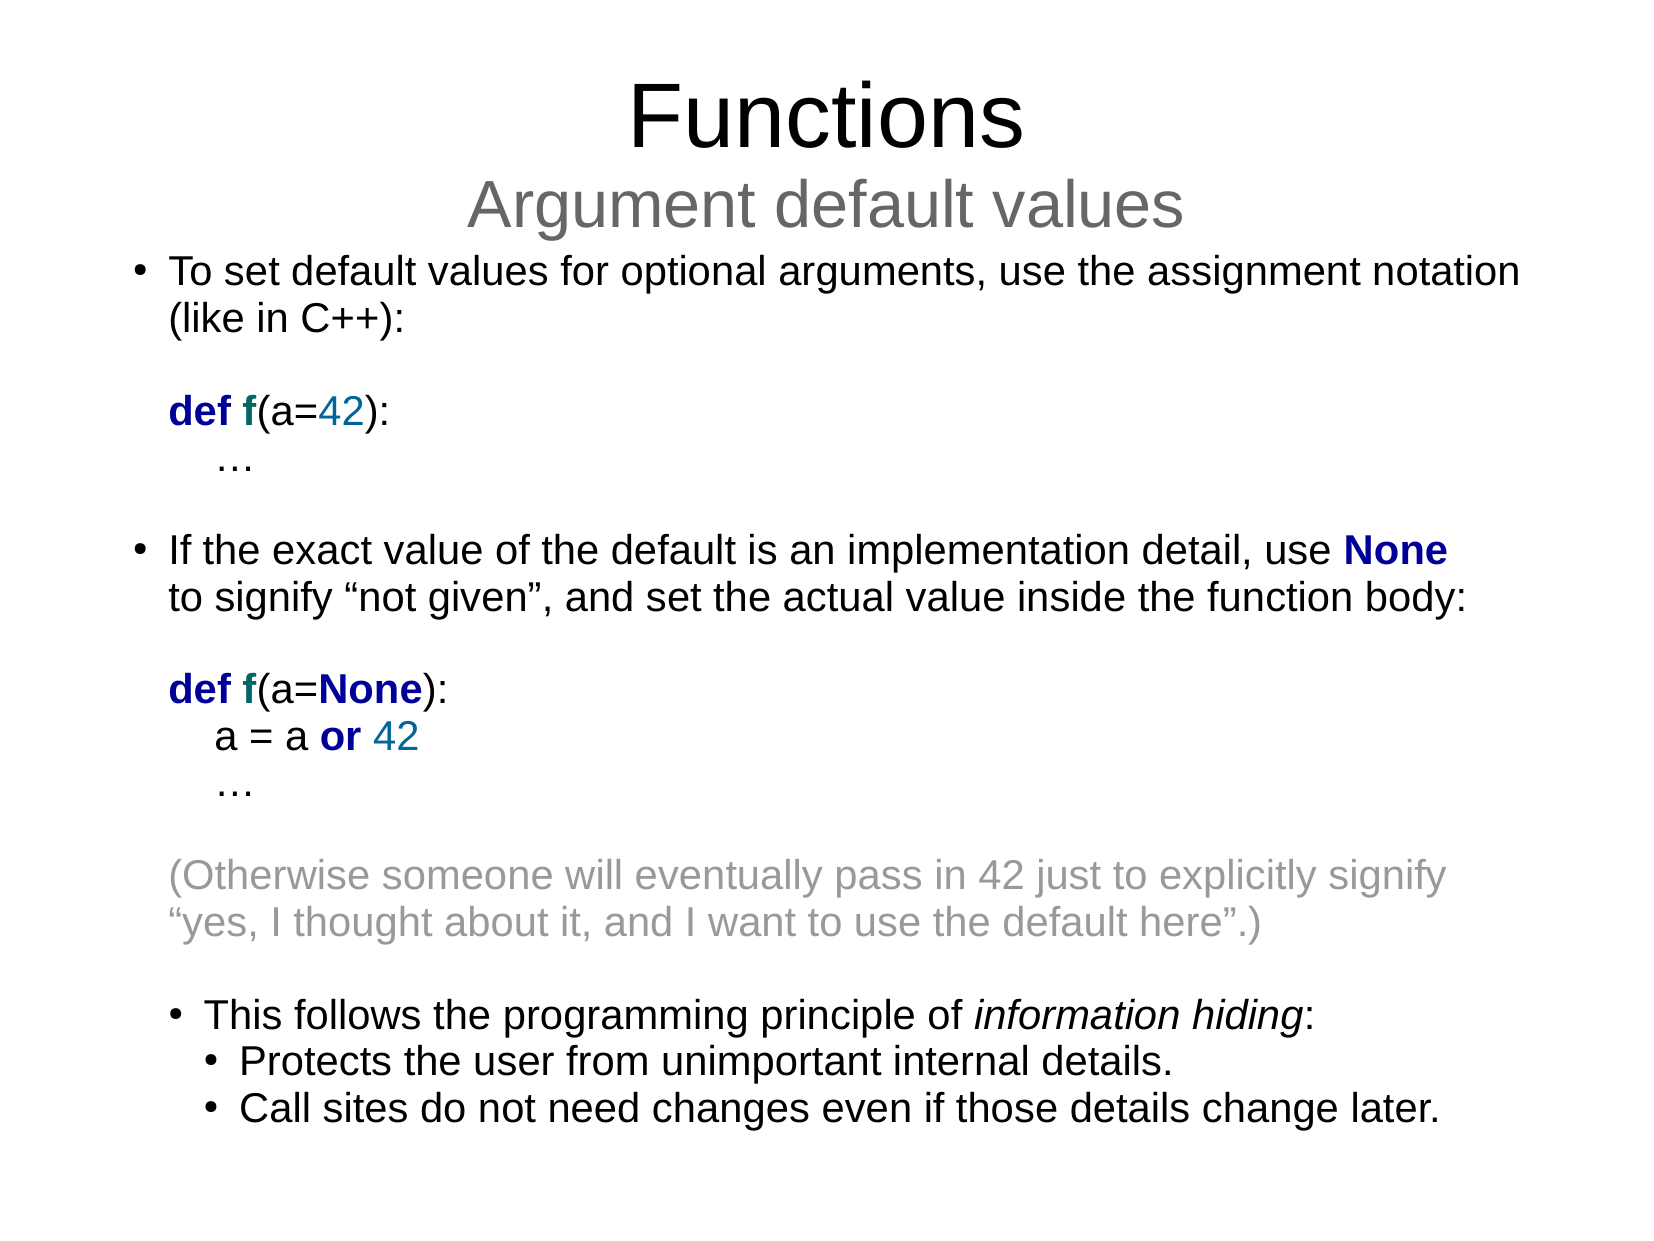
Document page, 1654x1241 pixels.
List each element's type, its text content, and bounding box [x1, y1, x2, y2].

text_box To set default values for optional arguments, use the assignment notation (like in C++): def f(a=42): … If the exact value of the default is an implementation detail, use None to signify “not given”, and set the actual value inside the function body: def f(a=None): a = a or 42 … (Otherwise someone will eventually pass in 42 just to explicitly signify “yes, I thought about it, and I want to use the default here”.) This follows the programming principle of information hiding: Protects the user from unimportant internal details. Call sites do not need changes even if those details change later. [82, 240, 1561, 1196]
title Functions Argument default values [82, 49, 1571, 257]
